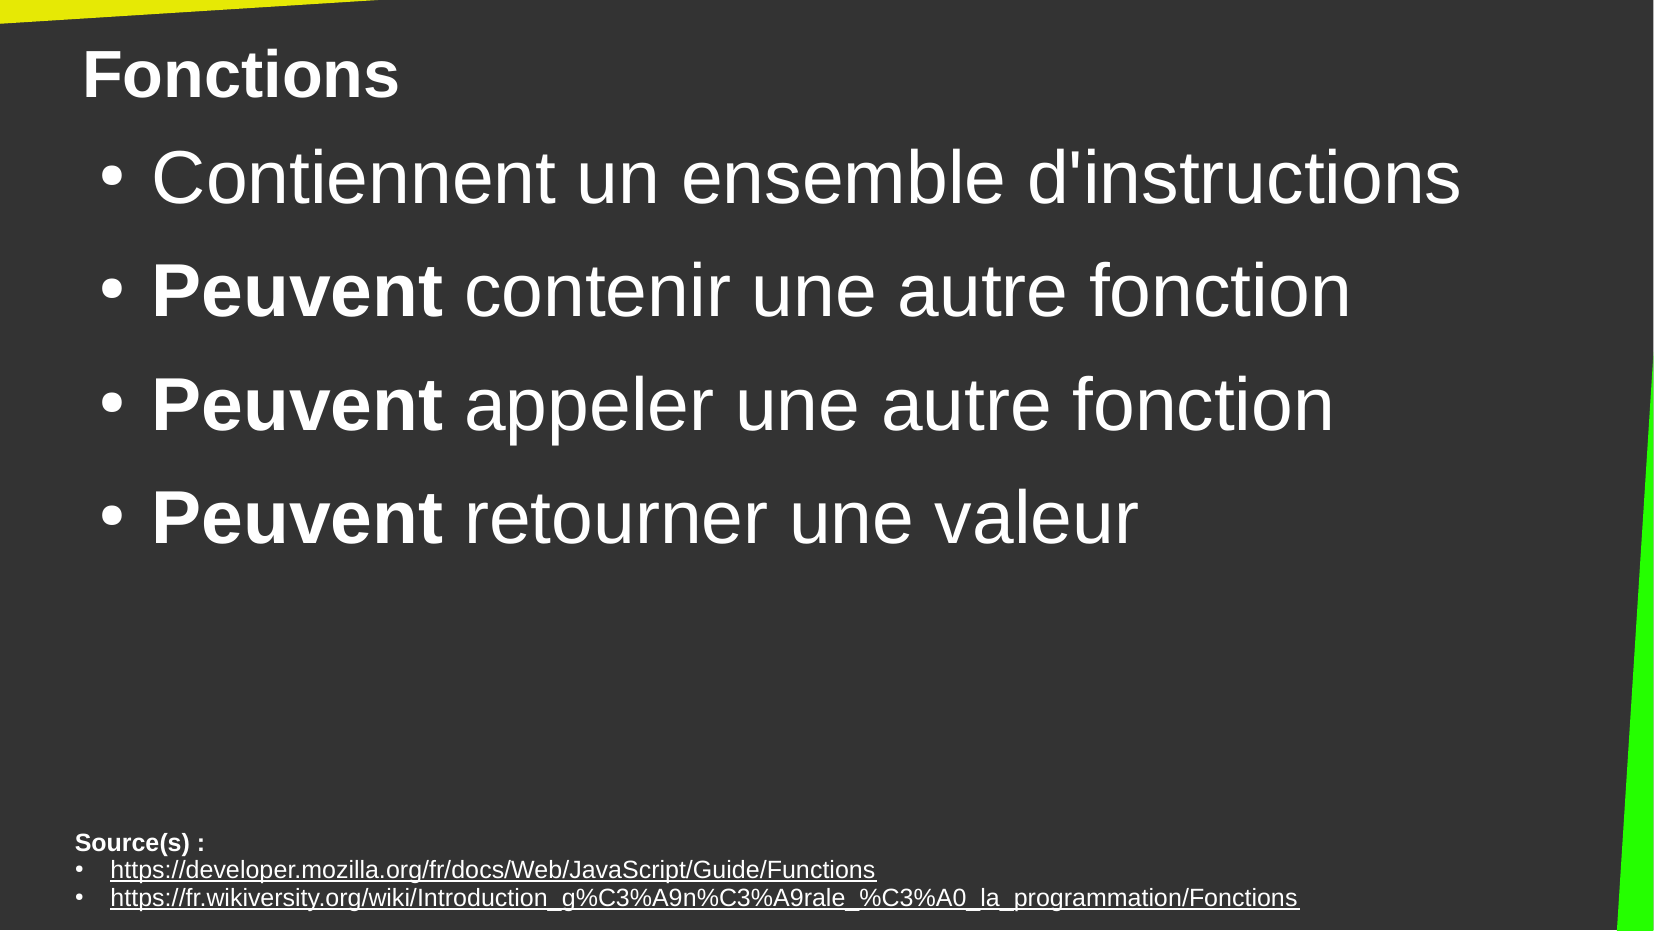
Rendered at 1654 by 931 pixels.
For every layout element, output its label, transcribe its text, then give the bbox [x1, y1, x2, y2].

text_box [0, 0, 379, 24]
text_box Source(s) : https://developer.mozilla.org/fr/docs/Web/JavaScript/Guide/Functions https://fr.wikiversity.org/wiki/Introduction_g%C3%A9n%C3%A9rale_%C3%A0_la_programmation/Fonctions [60, 820, 1583, 920]
title Fonctions [82, 37, 1571, 114]
text_box [1616, 344, 1654, 931]
list Contiennent un ensemble d'instructions Peuvent contenir une autre fonction Peuvent appeler une autre fonction Peuvent retourner une valeur [80, 135, 1620, 650]
